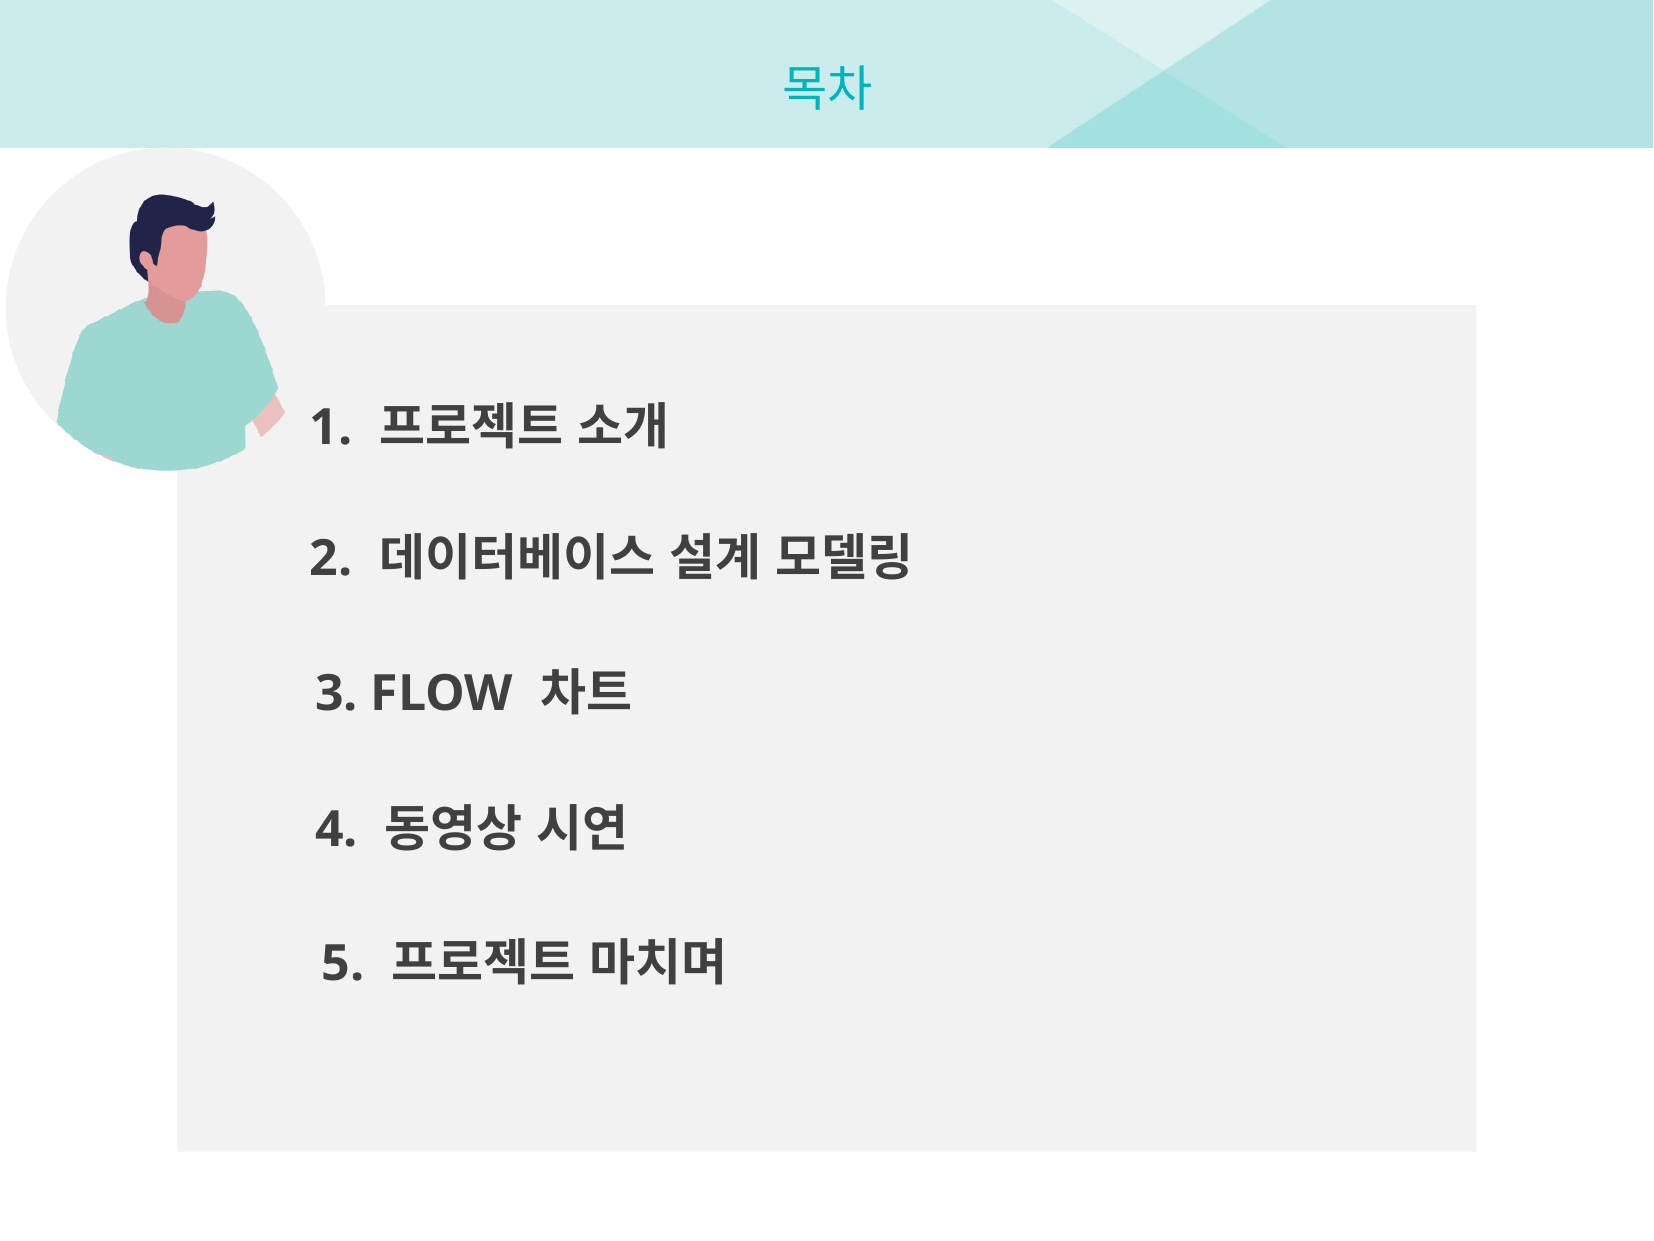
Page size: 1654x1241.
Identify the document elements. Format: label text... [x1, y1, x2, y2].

text_box [82, 147, 249, 171]
text_box 4. 동영상 시연 [300, 780, 916, 869]
text_box 5. 프로젝트 마치며 [307, 914, 922, 1003]
text_box 3. FLOW 차트 [300, 645, 916, 733]
text_box 2. 데이터베이스 설계 모델링 [295, 510, 1063, 598]
picture [0, 171, 378, 527]
text_box 목차 [425, 52, 1230, 125]
text_box 1. 프로젝트 소개 [378, 379, 910, 468]
text_box [177, 305, 1477, 1152]
